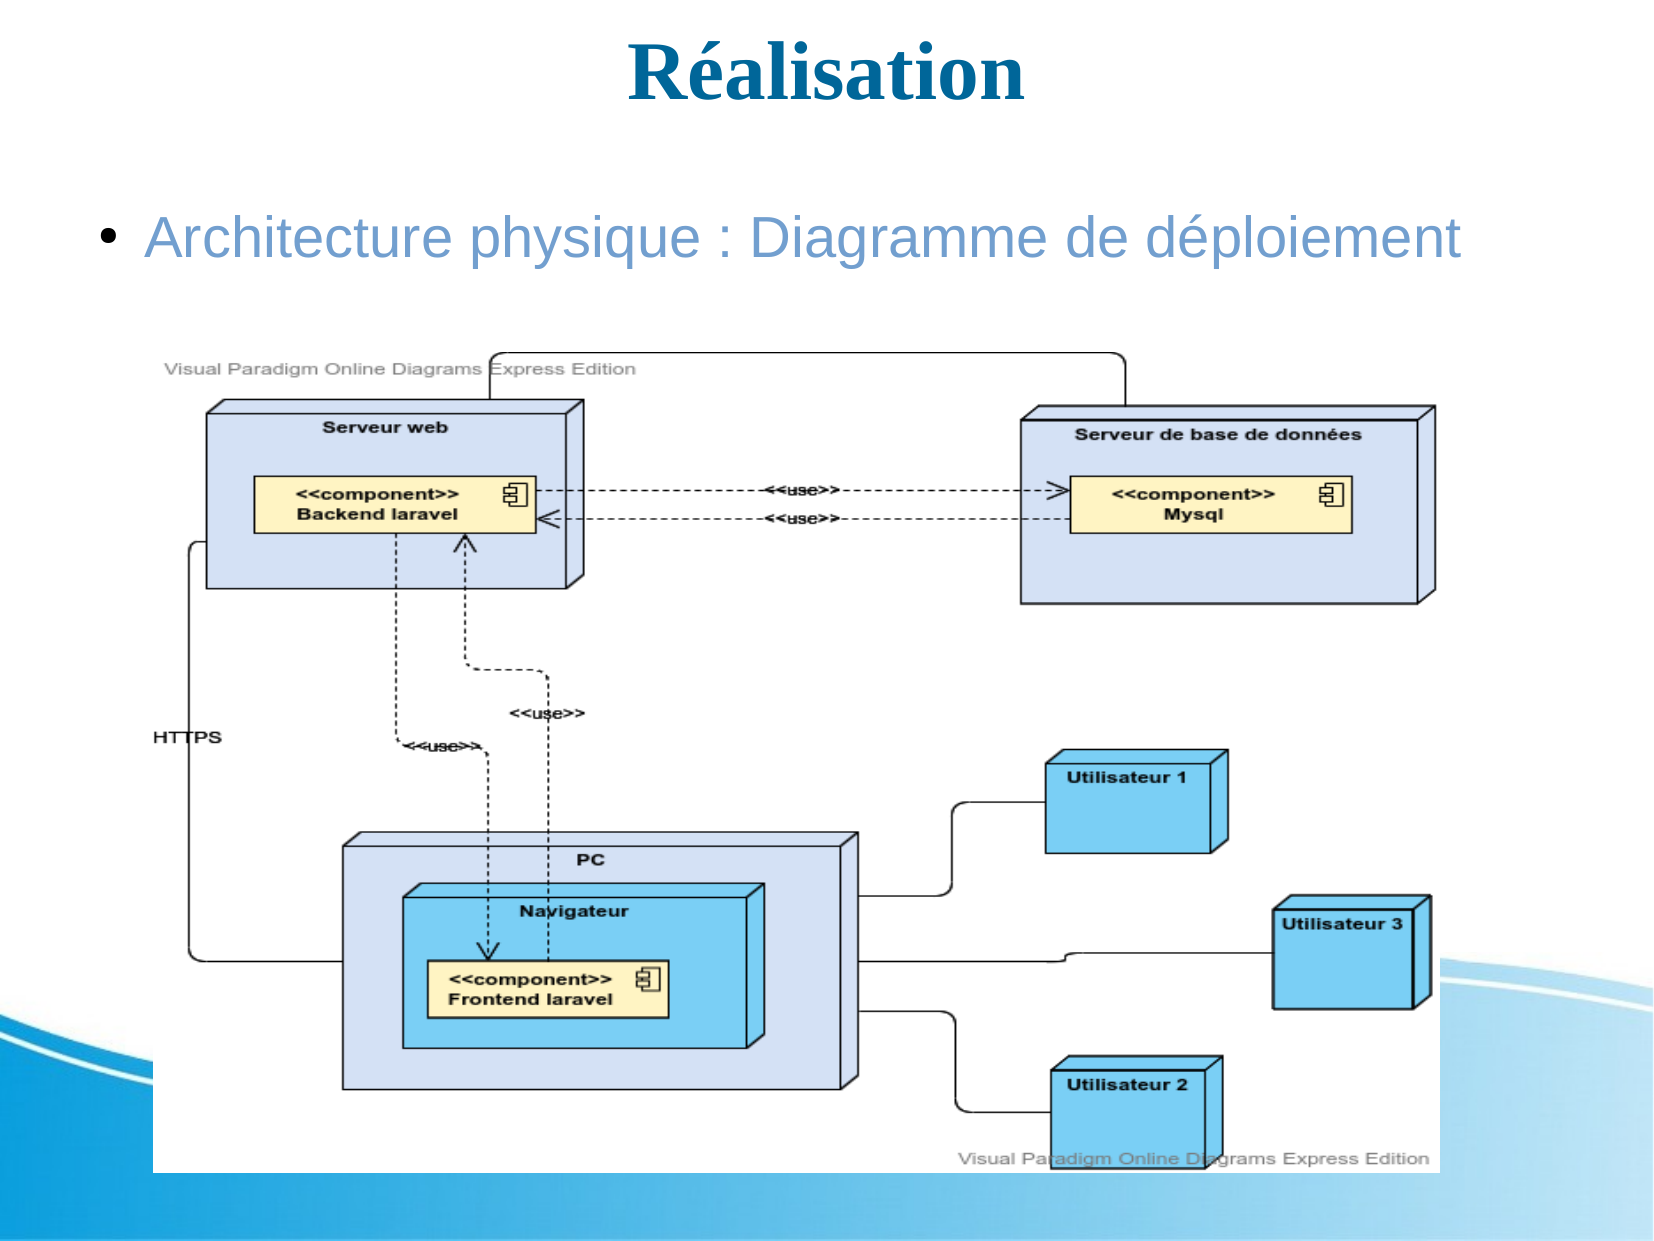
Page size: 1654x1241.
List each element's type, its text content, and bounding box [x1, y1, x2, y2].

list Architecture physique : Diagramme de déploiement [82, 204, 1571, 319]
picture [0, 352, 1654, 1241]
title Réalisation [0, 0, 1654, 142]
